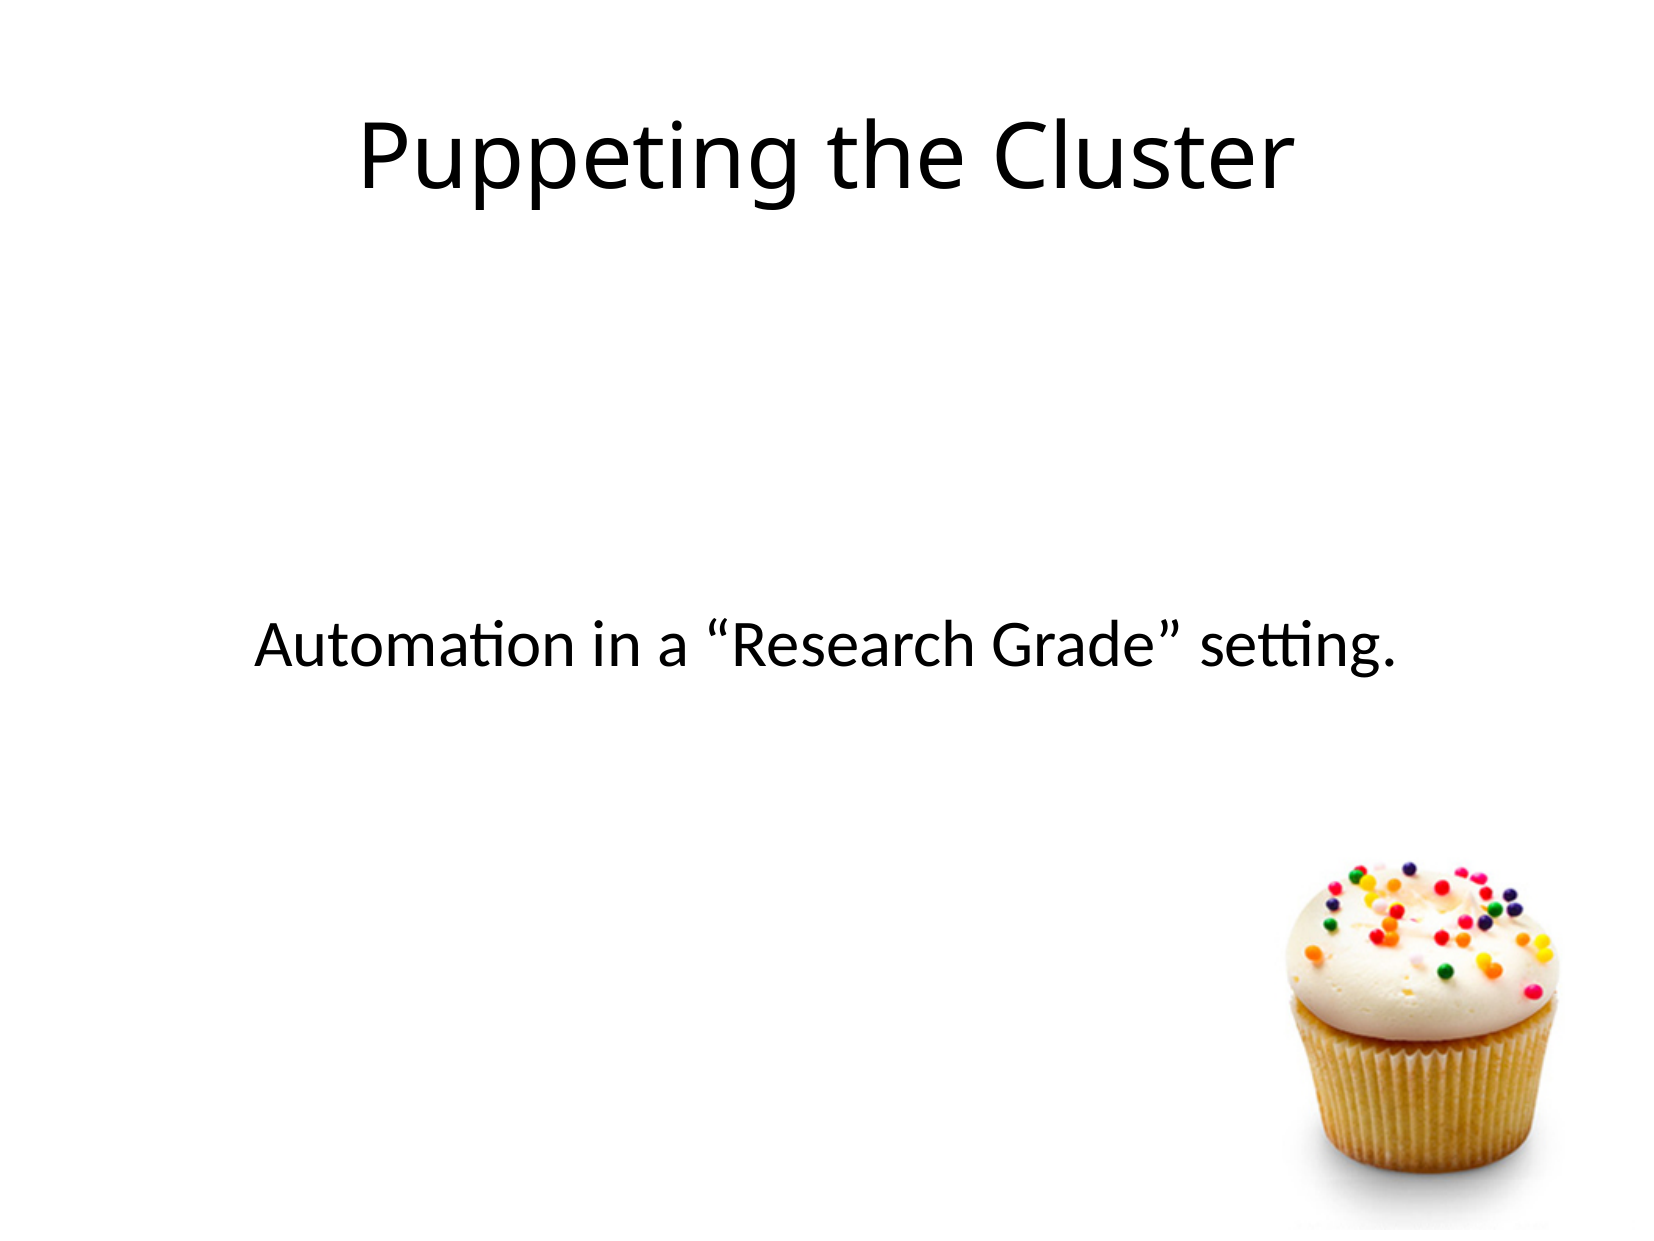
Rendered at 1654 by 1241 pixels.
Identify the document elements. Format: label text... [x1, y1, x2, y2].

picture [1200, 783, 1647, 1231]
text_box [82, 49, 1571, 257]
subtitle Automation in a “Research Grade” setting. [82, 290, 1571, 1010]
